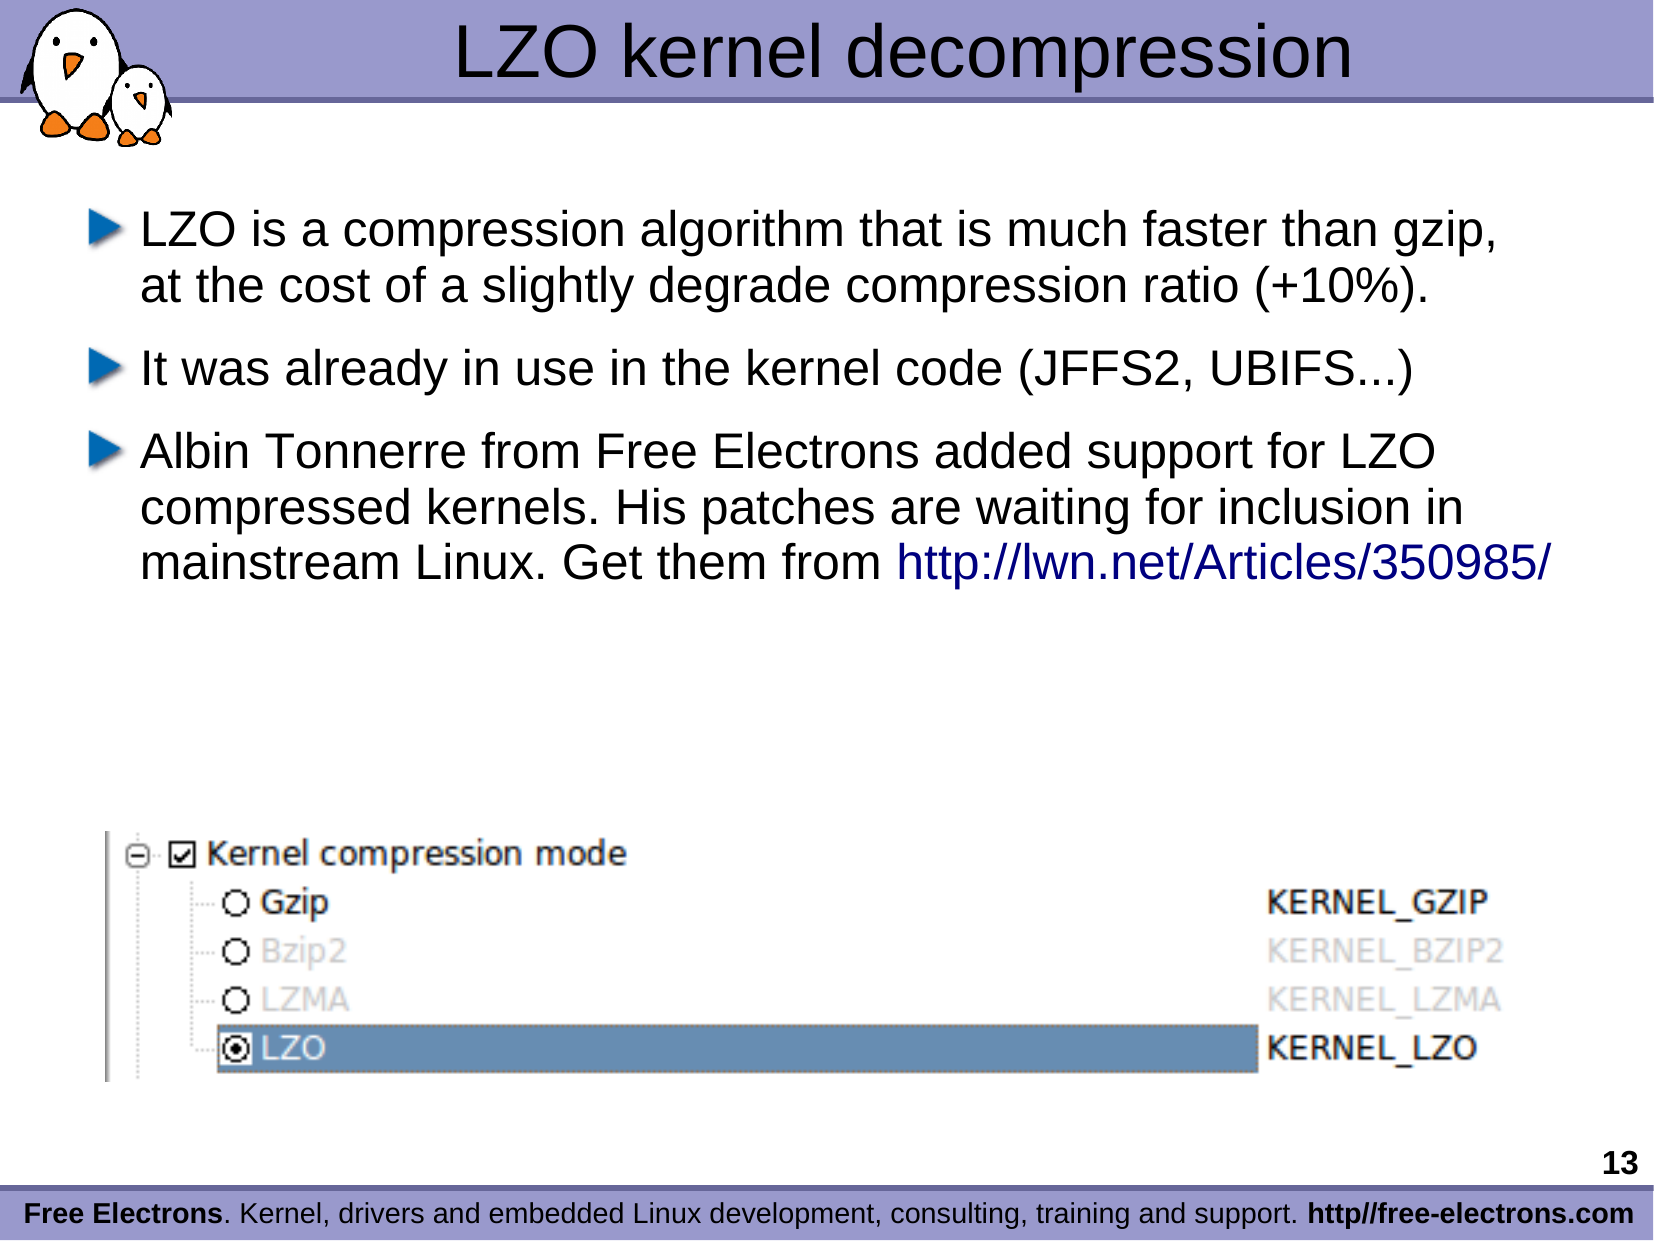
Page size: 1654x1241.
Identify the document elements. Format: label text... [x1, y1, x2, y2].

list LZO is a compression algorithm that is much faster than gzip, at the cost of a slightly degrade compression ratio (+10%). It was already in use in the kernel code (JFFS2, UBIFS...) Albin Tonnerre from Free Electrons added support for LZO compressed kernels. His patches are waiting for inclusion in mainstream Linux. Get them from http://lwn.net/Articles/350985/ [68, 201, 1592, 1118]
picture [105, 831, 1531, 1082]
title LZO kernel decompression [178, 4, 1631, 98]
picture [20, 8, 172, 147]
